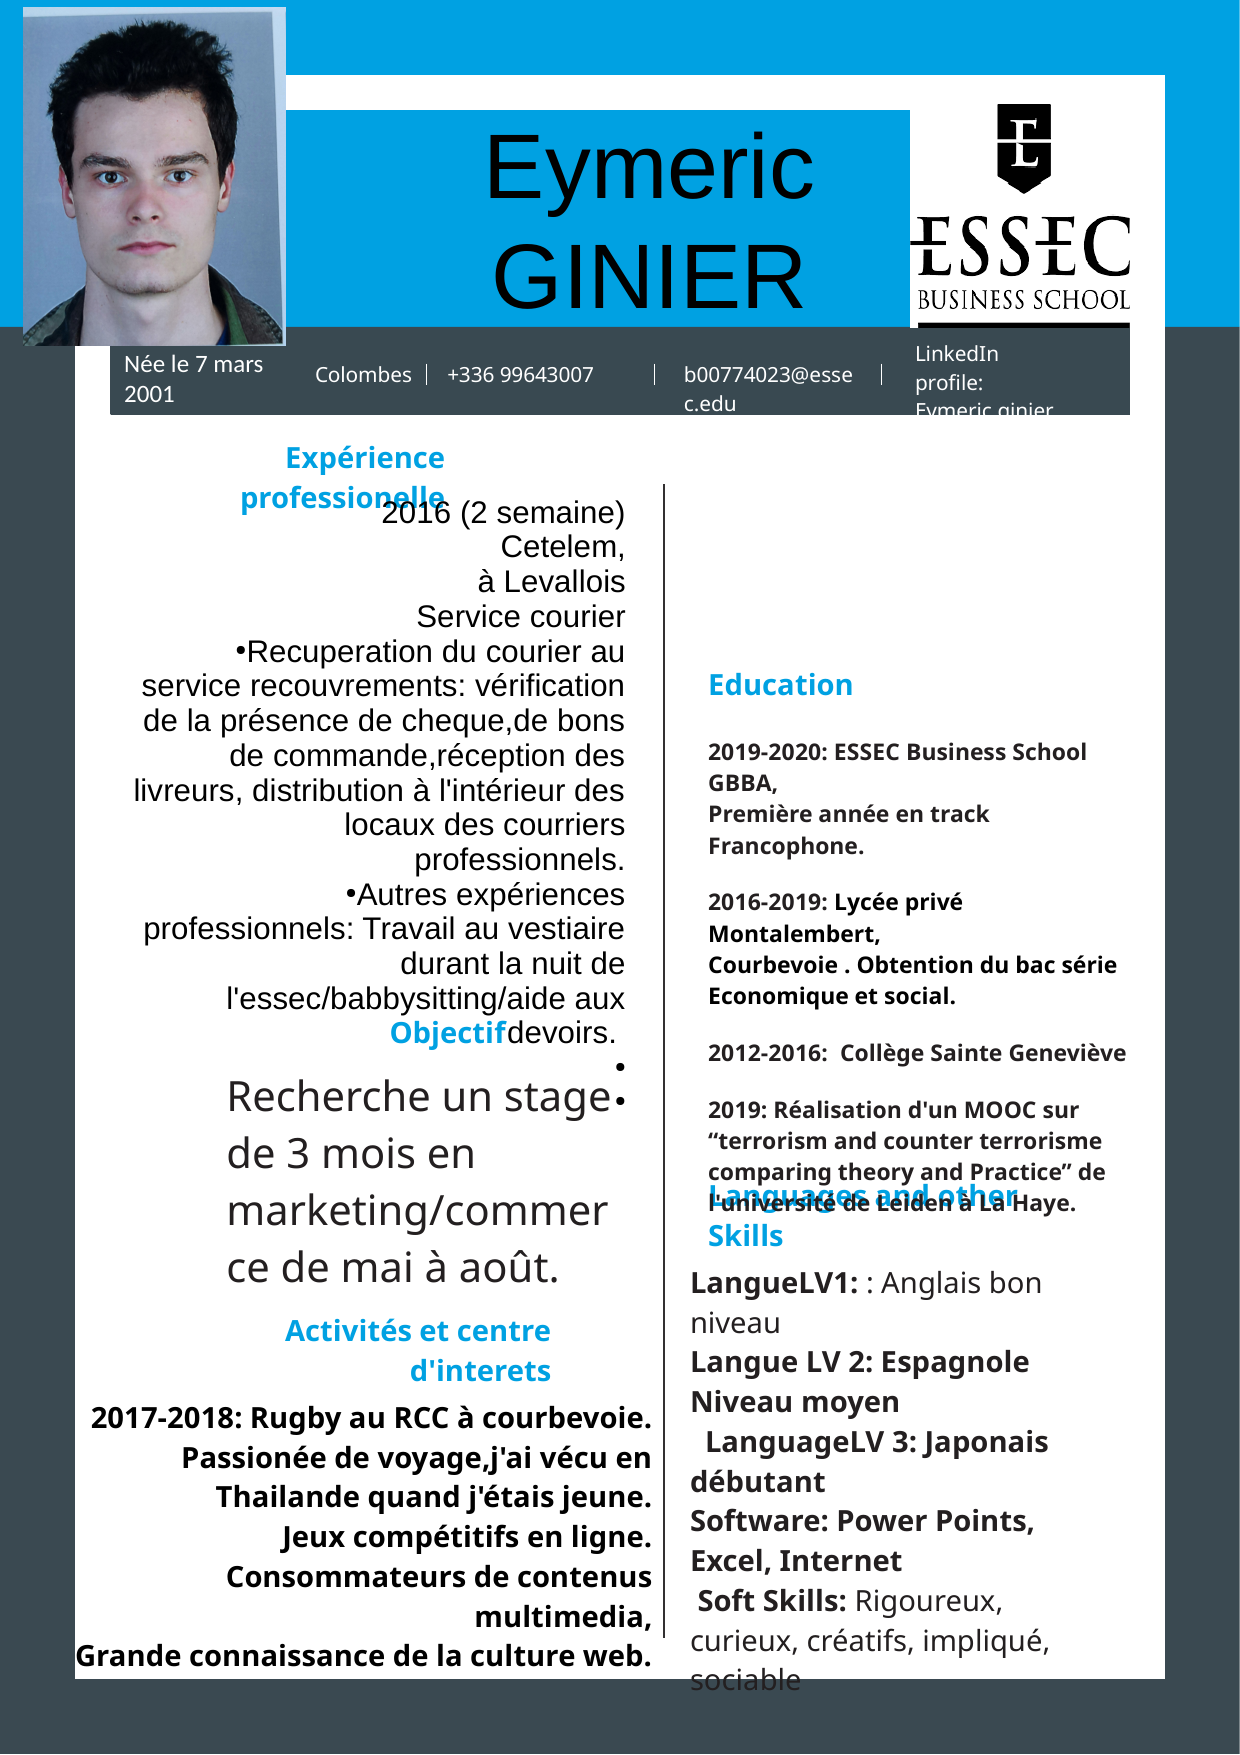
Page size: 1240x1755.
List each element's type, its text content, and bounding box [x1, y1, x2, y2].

text_box LinkedIn profile: Eymeric ginier [915, 337, 1066, 415]
text_box b00774023@essec.edu [683, 358, 856, 411]
text_box Colombes [315, 358, 447, 386]
text_box Education [708, 661, 901, 733]
text_box 2019-2020: ESSEC Business School GBBA, Première année en track Francophone. 2016-2019: Lycée privé Montalembert, Courbevoie . Obtention du bac série Economique et social. 2012-2016: Collège Sainte Geneviève 2019: Réalisation d'un MOOC sur “terrorism and counter terrorisme comparing theory and Practice” de l'université de Leiden à La Haye. [708, 733, 1131, 1136]
text_box Expérience professionelle [240, 435, 561, 492]
title Eymeric GINIER [459, 105, 841, 328]
text_box [286, 327, 1130, 415]
picture [23, 8, 286, 346]
text_box 2016 (2 semaine) Cetelem, à Levallois Service courier Recuperation du courier au service recouvrements: vérification de la présence de cheque,de bons de commande,réception des livreurs, distribution à l'intérieur des locaux des courriers professionnels. Autres expériences professionnels: Travail au vestiaire durant la nuit de l'essec/babbysitting/aide aux devoirs. [133, 492, 631, 1163]
text_box Languages and other Skills [708, 1172, 1068, 1246]
text_box Née le 7 mars 2001 [109, 340, 287, 416]
text_box LangueLV1: : Anglais bon niveau Langue LV 2: Espagnole Niveau moyen LanguageLV 3: Japonais débutant Software: Power Points, Excel, Internet Soft Skills: Rigoureux, curieux, créatifs, impliqué, sociable [690, 1260, 1055, 1647]
text_box 2017-2018: Rugby au RCC à courbevoie. Passionée de voyage,j'ai vécu en Thailande quand j'étais jeune. Jeux compétitifs en ligne. Consommateurs de contenus multimedia, Grande connaissance de la culture web. [75, 1395, 661, 1669]
text_box Recherche un stage de 3 mois en marketing/commerce de mai à août. [226, 1163, 620, 1261]
text_box +336 99643007 [447, 358, 626, 386]
picture [910, 105, 1130, 328]
text_box Activités et centre d'interets [285, 1307, 594, 1381]
